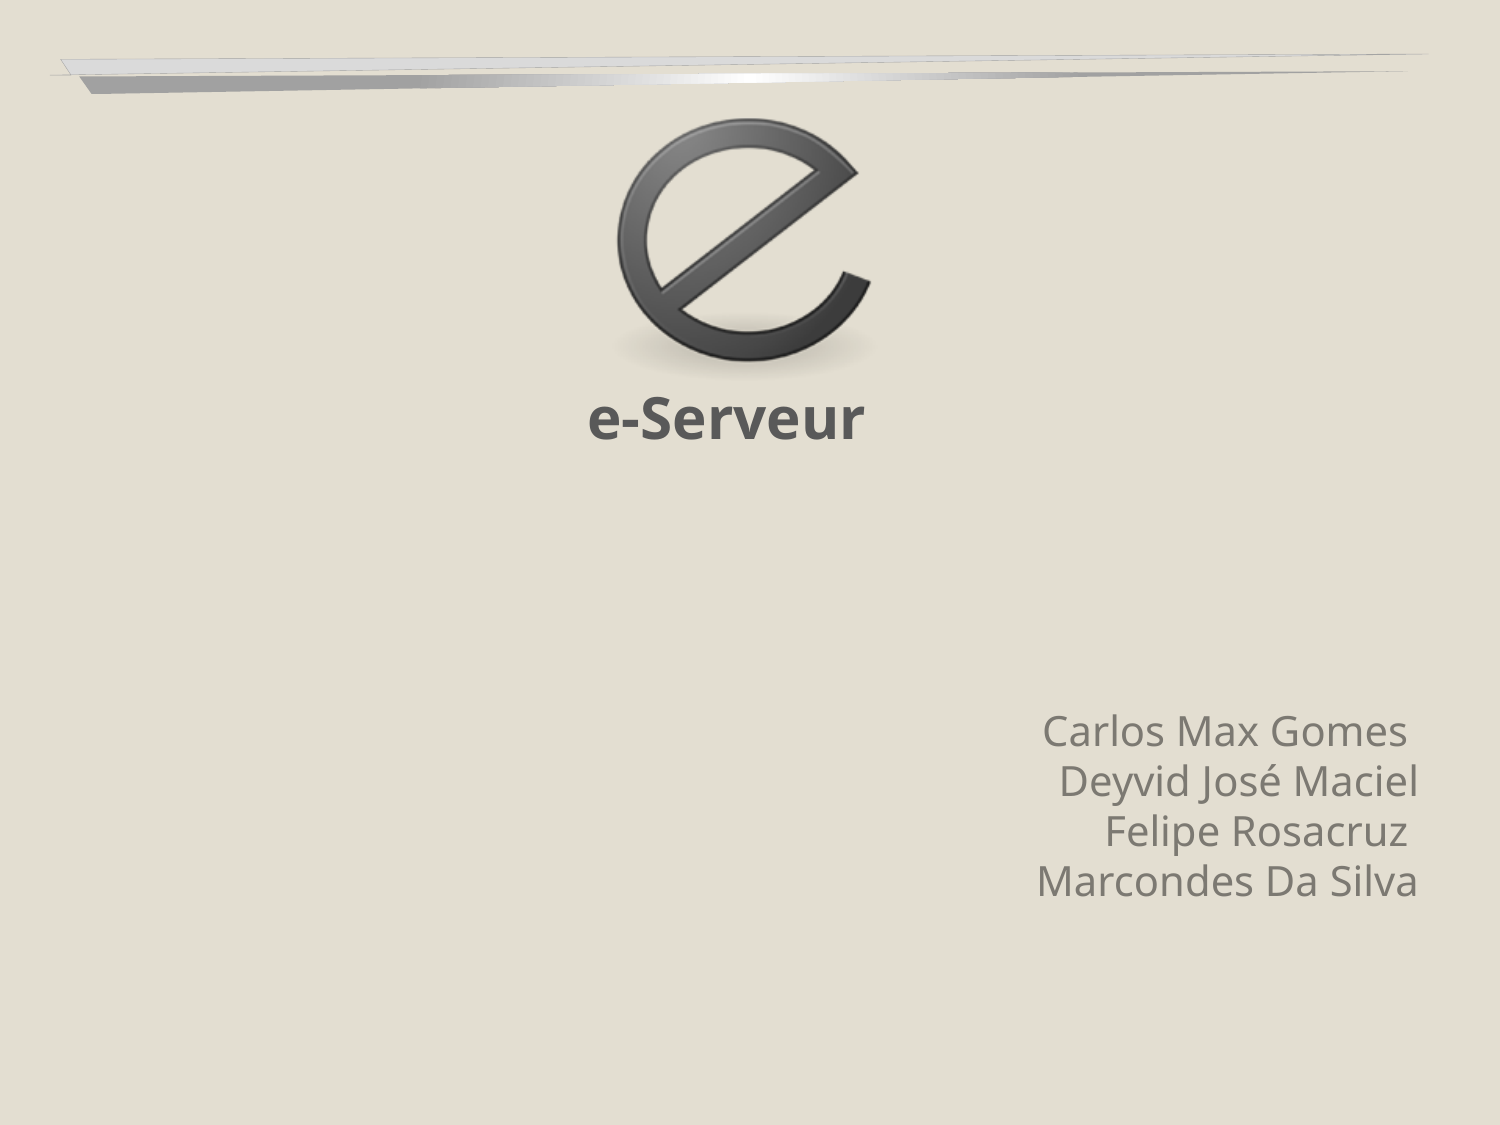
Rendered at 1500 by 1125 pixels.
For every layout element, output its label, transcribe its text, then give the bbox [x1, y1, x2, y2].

picture [549, 54, 940, 446]
subtitle Carlos Max Gomes Deyvid José Maciel Felipe Rosacruz Marcondes Da Silva [383, 704, 1434, 992]
text_box e-Serveur [572, 373, 999, 459]
